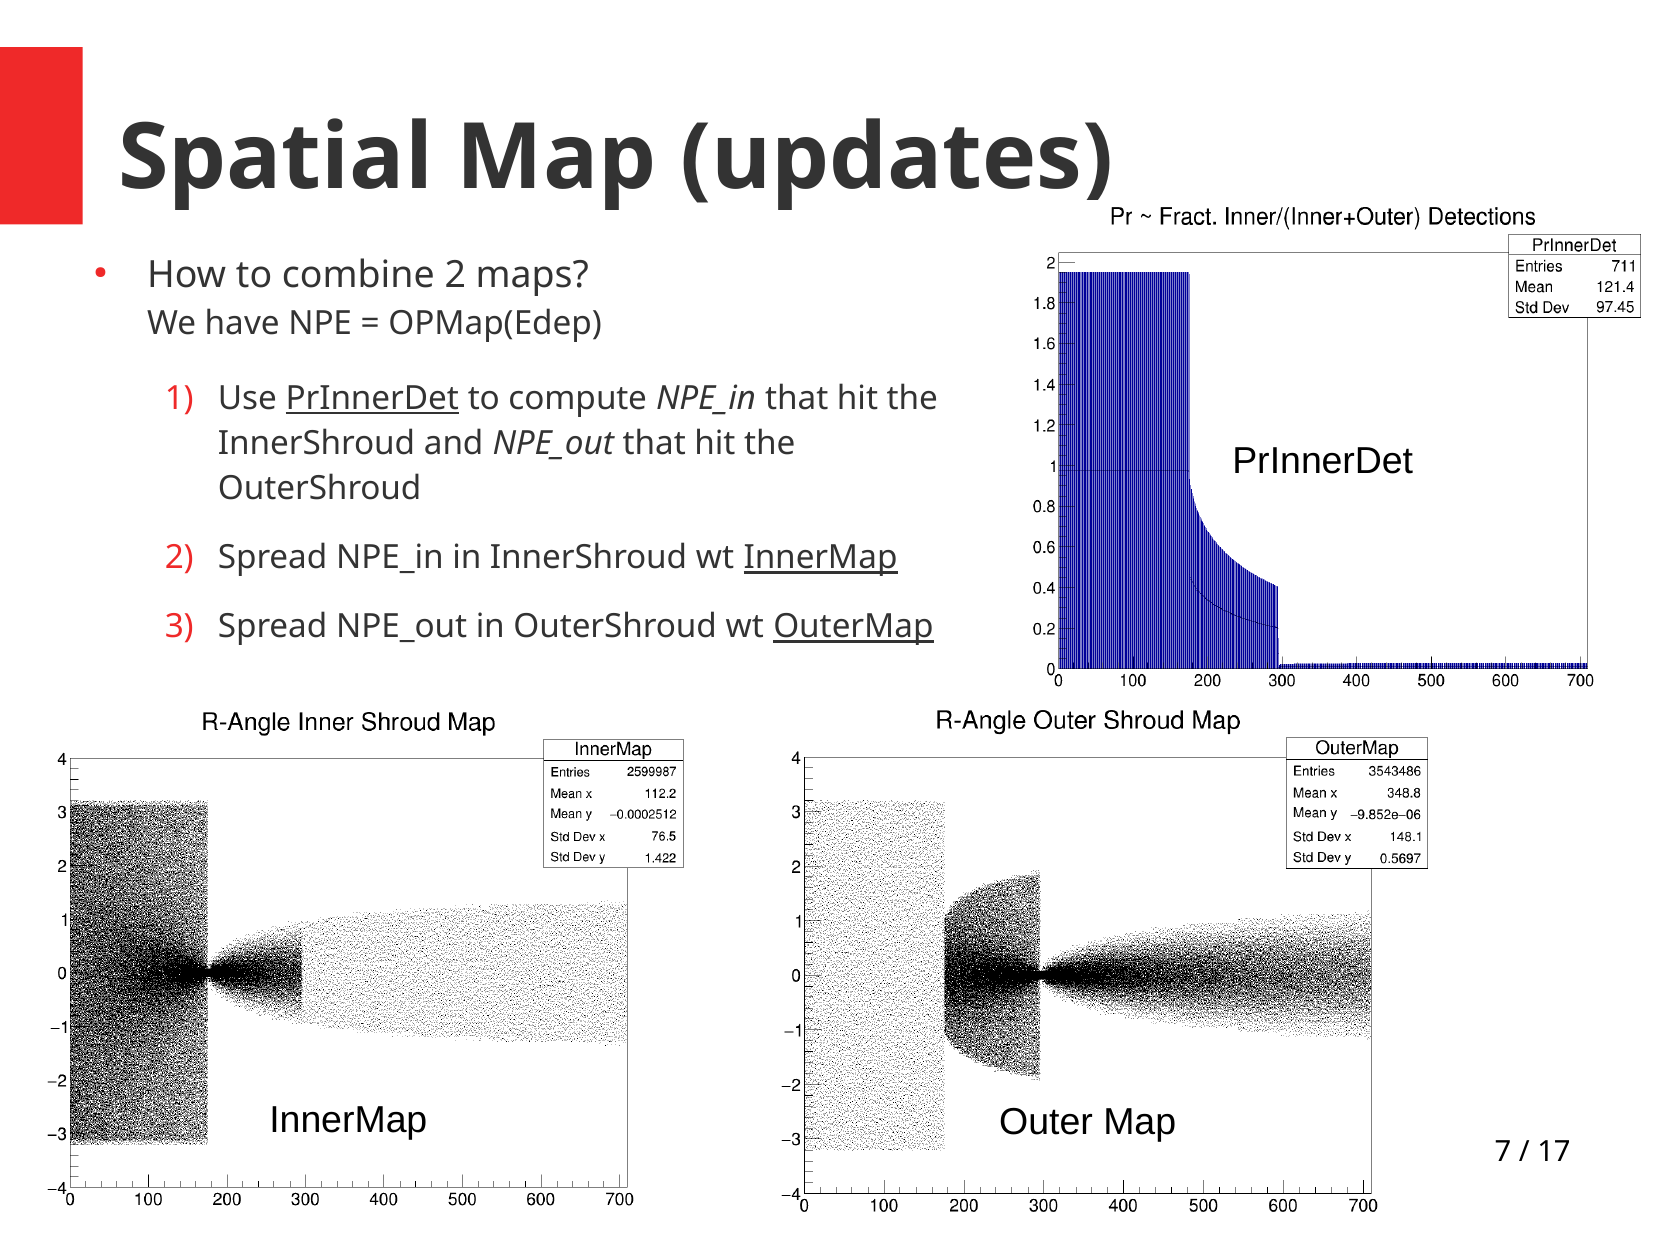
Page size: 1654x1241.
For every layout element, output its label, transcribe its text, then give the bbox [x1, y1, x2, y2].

list How to combine 2 maps? We have NPE = OPMap(Edep) Use PrInnerDet to compute NPE_in that hit the InnerShroud and NPE_out that hit the OuterShroud Spread NPE_in in InnerShroud wt InnerMap Spread NPE_out in OuterShroud wt OuterMap [76, 248, 981, 650]
picture [0, 704, 697, 1241]
picture [733, 200, 1654, 1241]
title Spatial Map (updates) [118, 49, 1571, 257]
